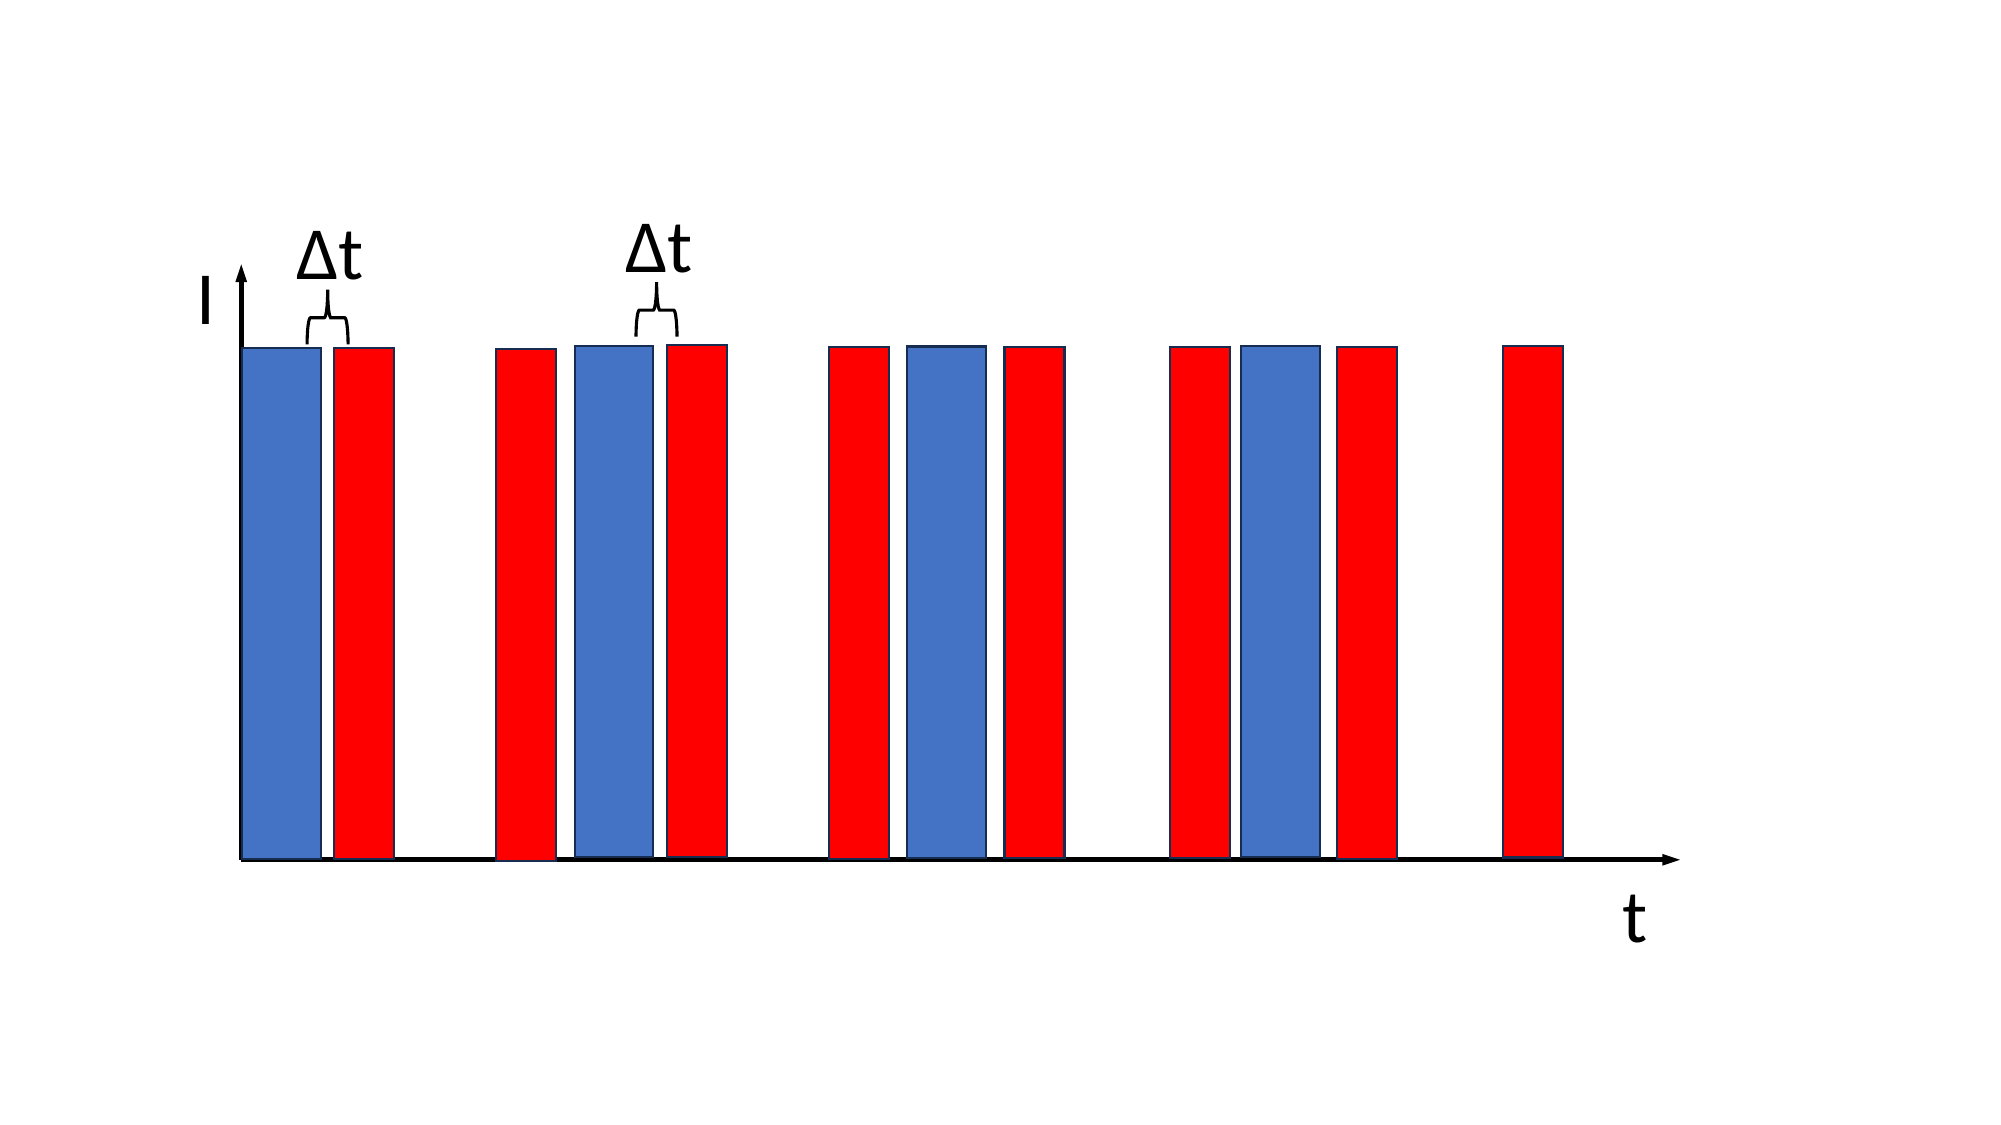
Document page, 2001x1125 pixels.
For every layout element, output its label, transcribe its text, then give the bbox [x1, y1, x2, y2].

text_box [1170, 347, 1230, 858]
text_box [334, 348, 394, 859]
text_box t [1607, 860, 1699, 967]
text_box [667, 345, 727, 857]
text_box I [181, 242, 273, 349]
text_box [829, 347, 889, 859]
text_box [1005, 347, 1065, 858]
text_box ∆t [610, 189, 774, 296]
text_box ∆t [281, 197, 445, 304]
text_box [1337, 347, 1397, 859]
text_box [575, 346, 653, 857]
text_box [1503, 346, 1563, 857]
text_box [242, 348, 321, 859]
text_box [907, 346, 986, 858]
text_box [1241, 346, 1320, 857]
text_box [496, 349, 556, 861]
